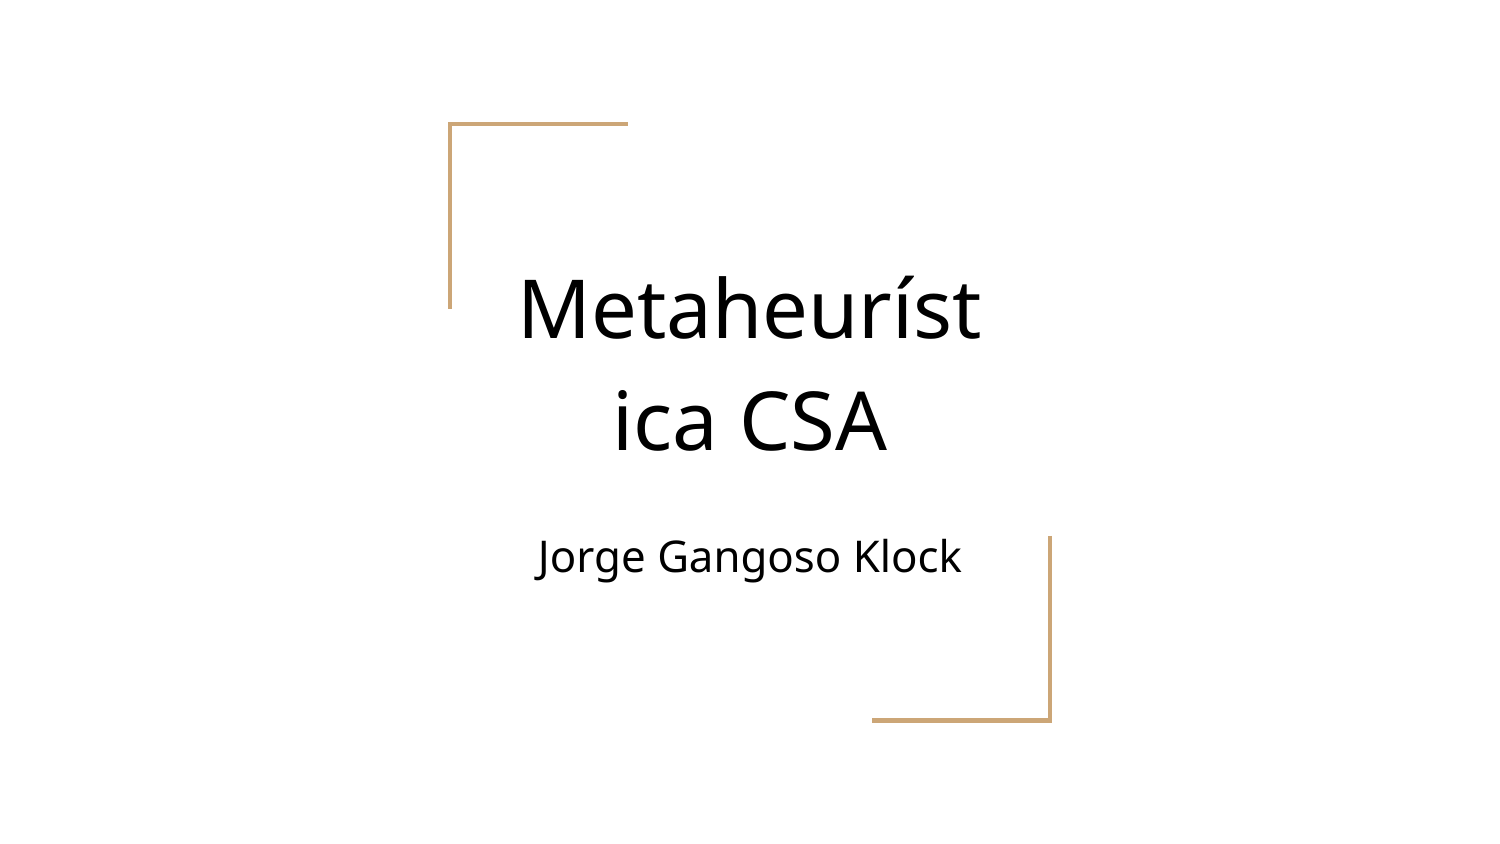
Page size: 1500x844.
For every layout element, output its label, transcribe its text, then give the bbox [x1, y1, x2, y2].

subtitle Jorge Gangoso Klock [499, 511, 1001, 627]
title Metaheurística CSA [499, 236, 1001, 490]
